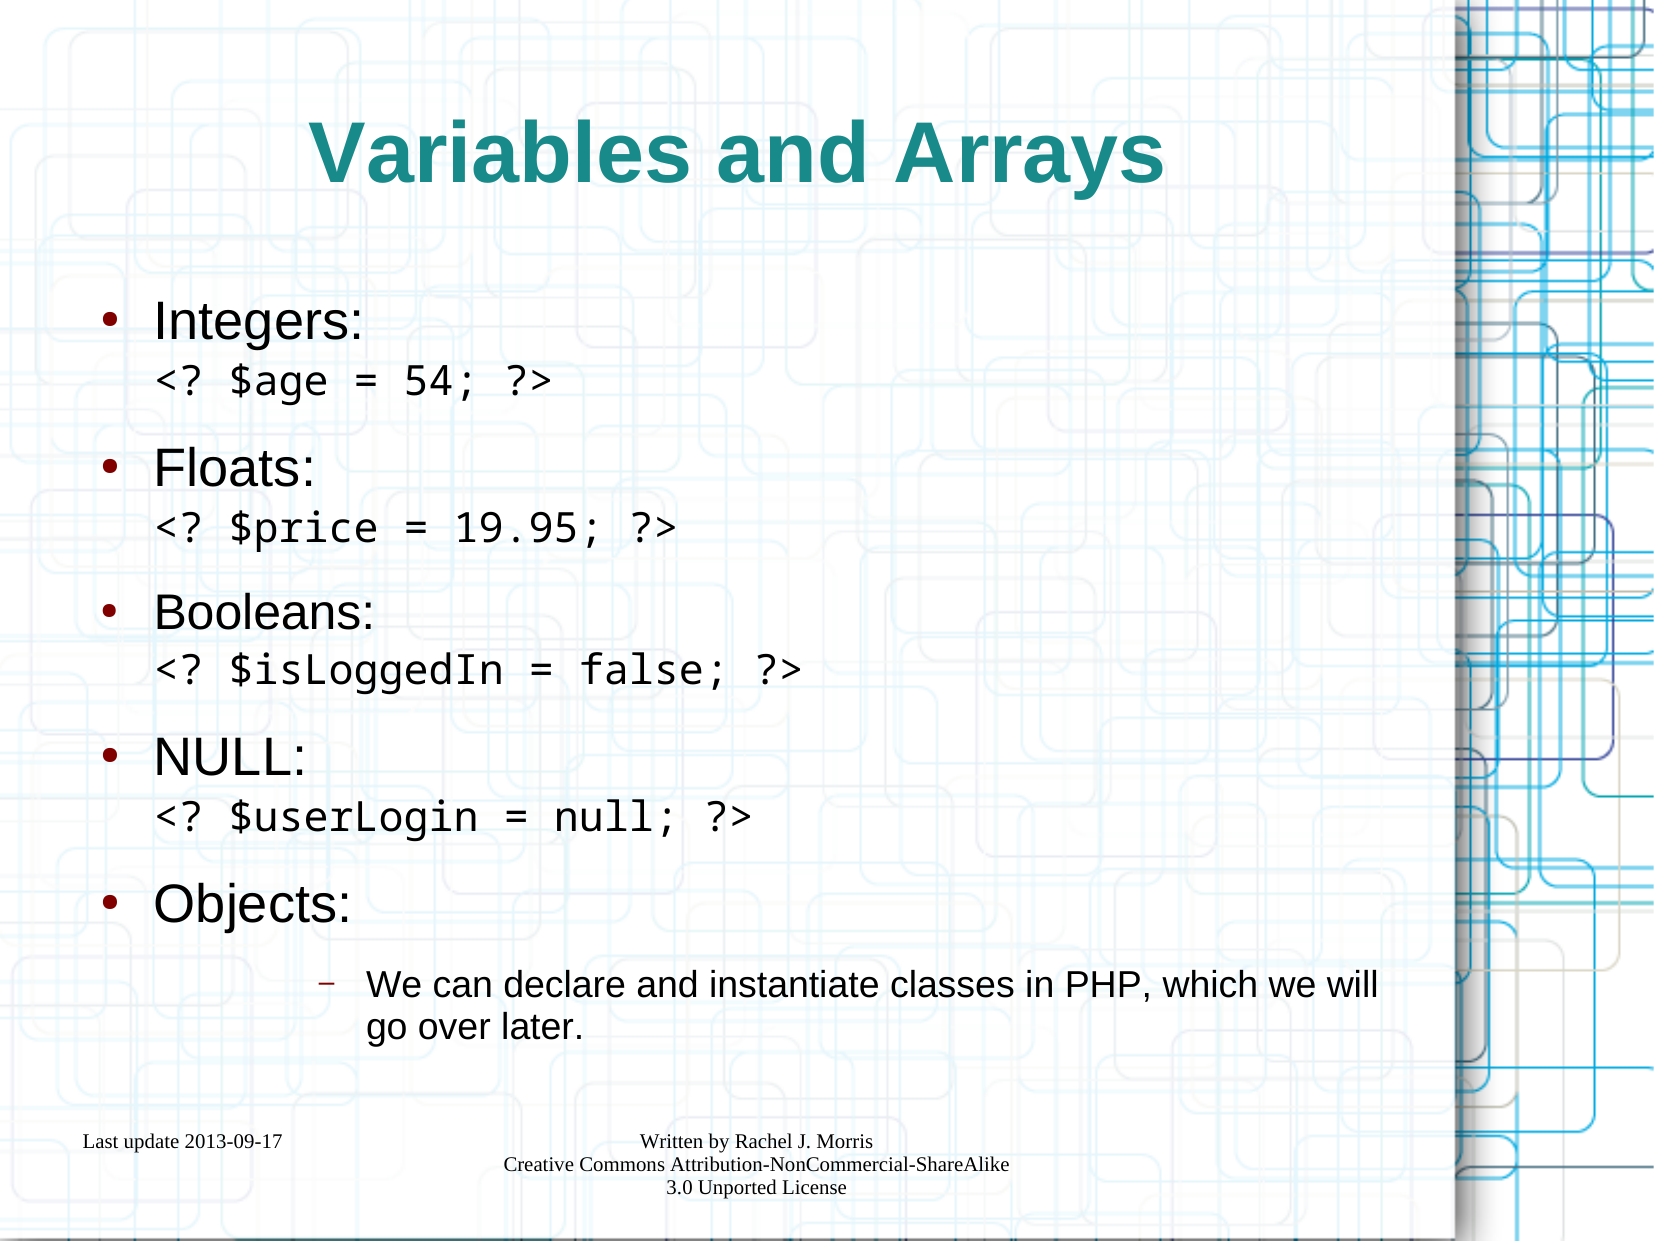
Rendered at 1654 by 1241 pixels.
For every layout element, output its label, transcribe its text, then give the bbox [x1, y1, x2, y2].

list Integers: <? $age = 54; ?> Floats: <? $price = 19.95; ?> Booleans: <? $isLoggedIn = false; ?> NULL: <? $userLogin = null; ?> Objects: We can declare and instantiate classes in PHP, which we will go over later. [82, 290, 1418, 1016]
picture [0, 0, 1654, 1241]
title Variables and Arrays [59, 49, 1418, 257]
